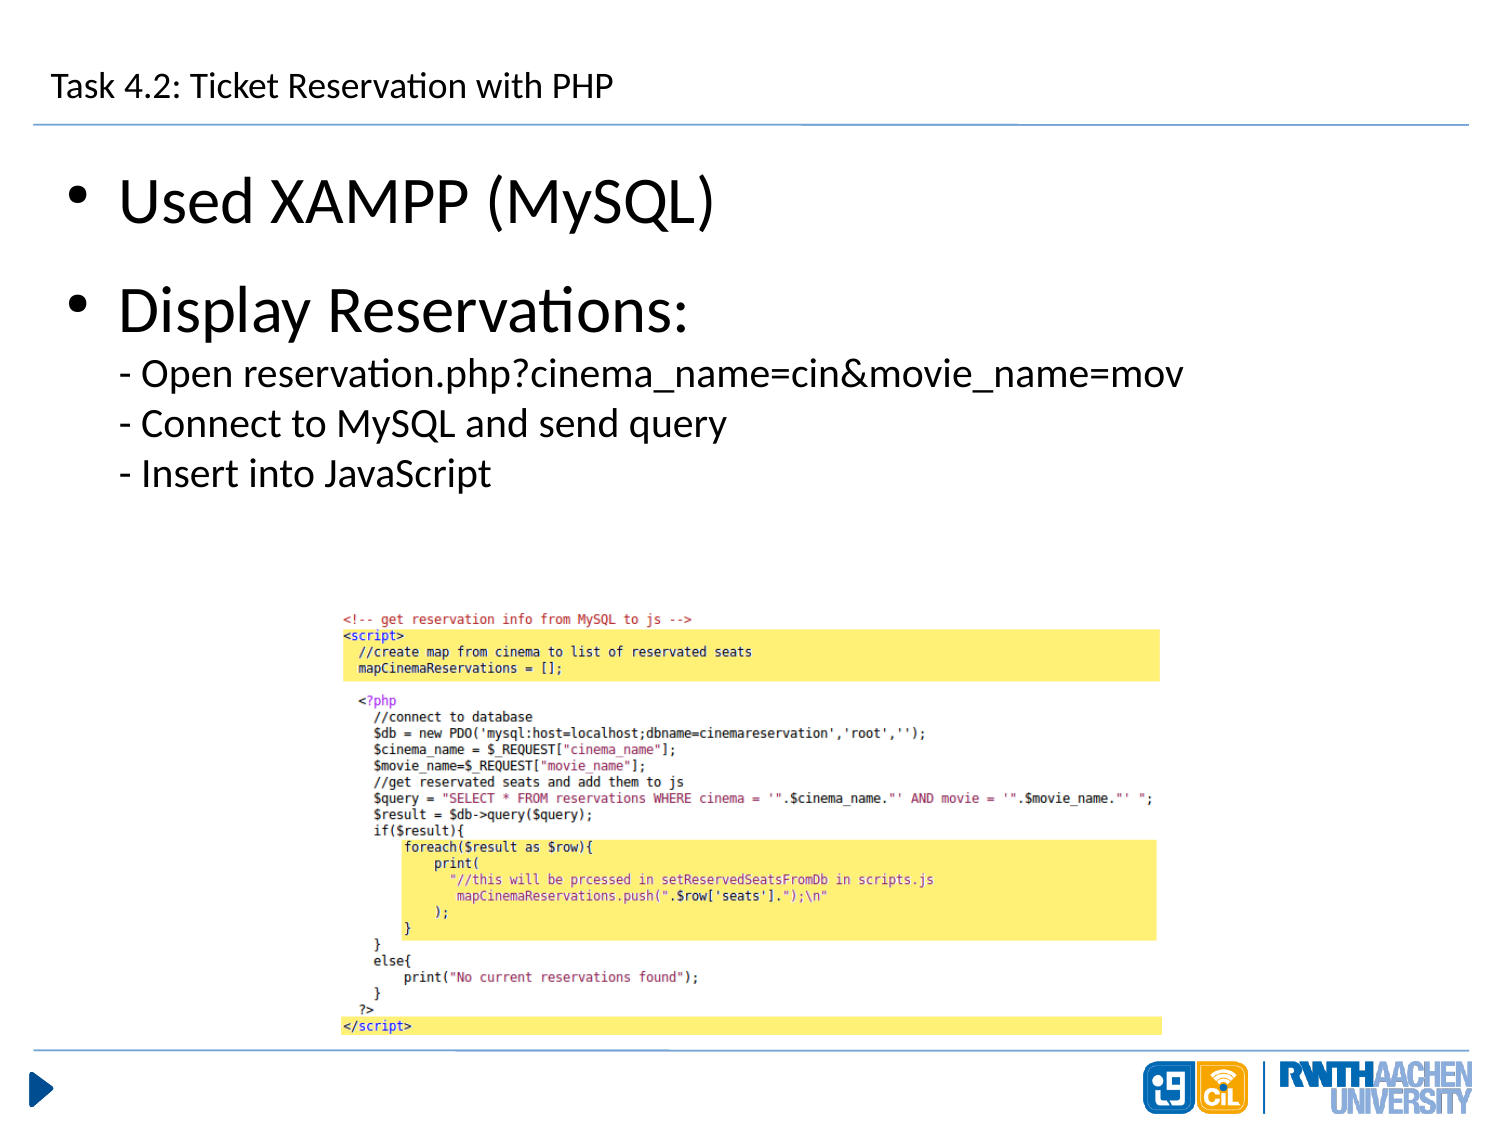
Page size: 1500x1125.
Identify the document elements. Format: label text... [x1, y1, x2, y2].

list Used XAMPP (MySQL) Display Reservations: - Open reservation.php?cinema_name=cin&movie_name=mov - Connect to MySQL and send query - Insert into JavaScript [33, 149, 1469, 572]
picture [340, 611, 1162, 1035]
picture [1143, 1061, 1472, 1114]
title Task 4.2: Ticket Reservation with PHP [35, 42, 1469, 125]
